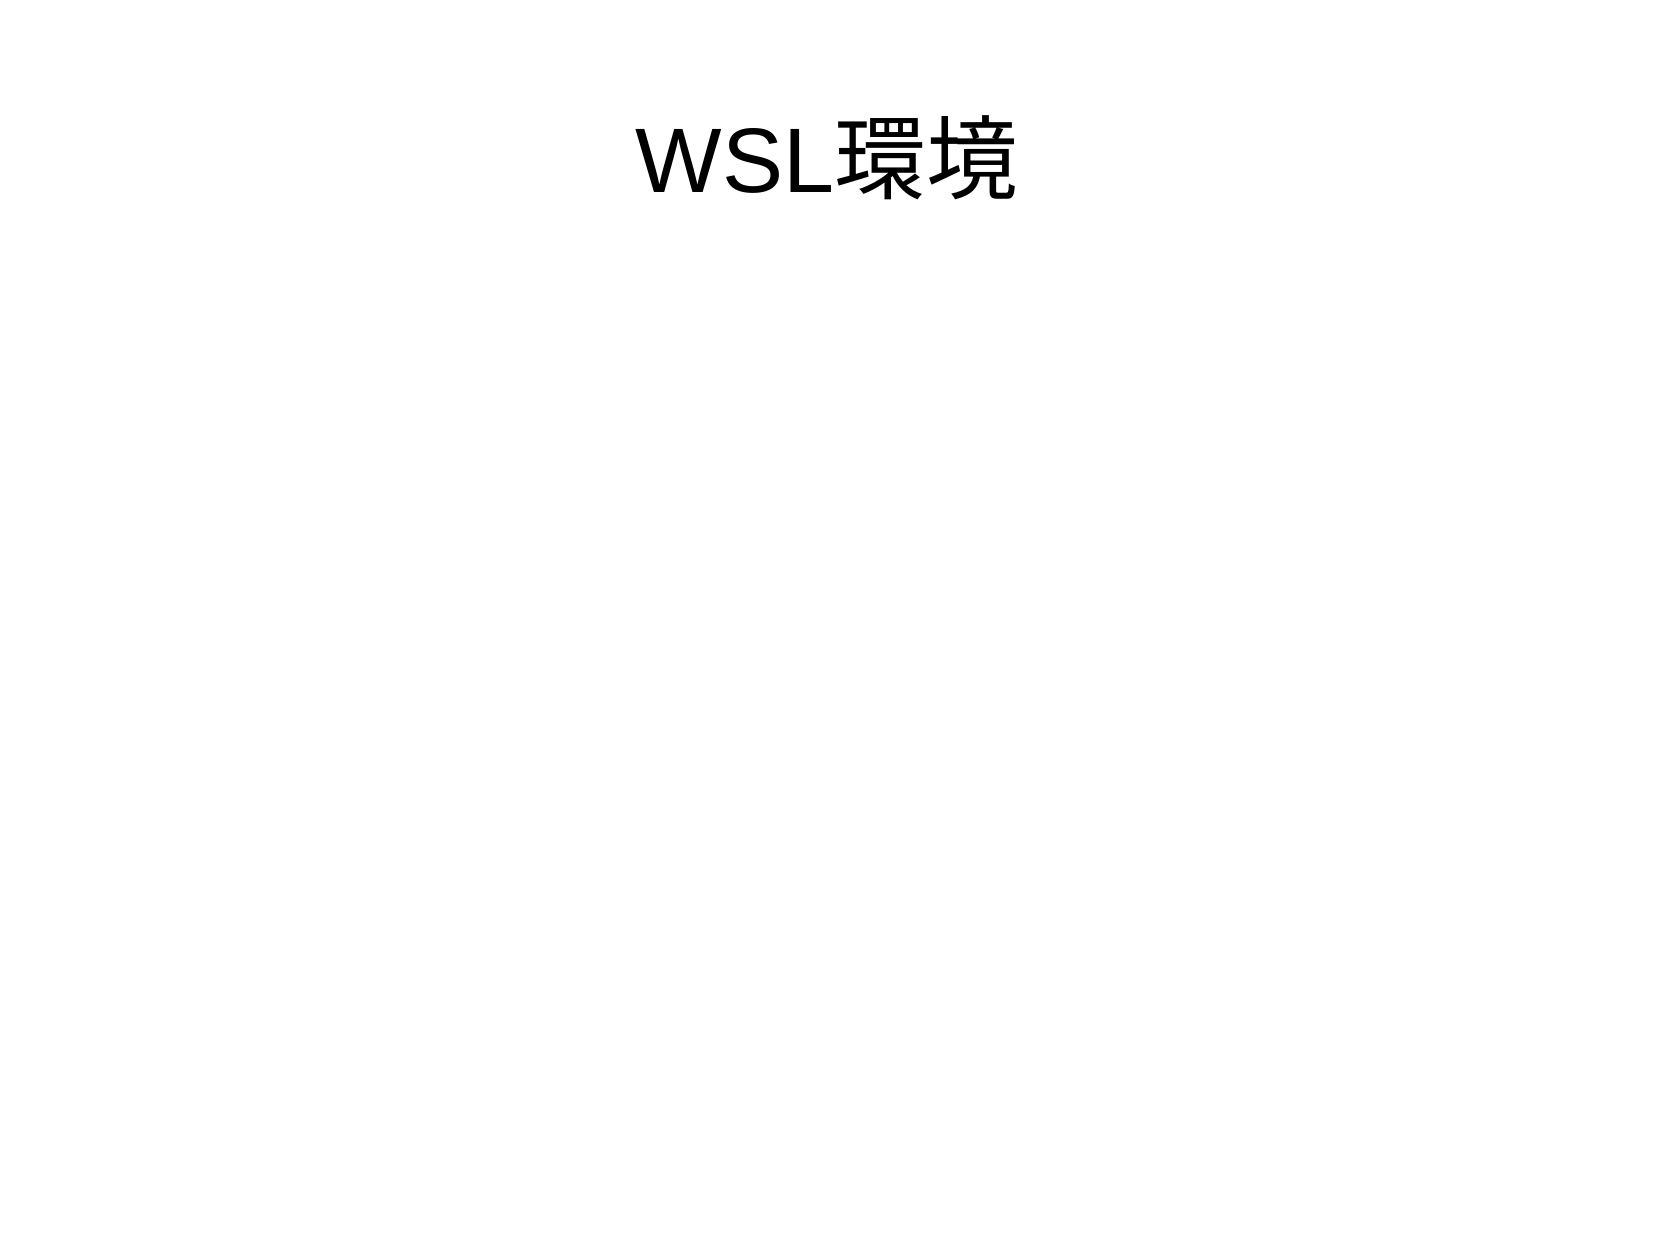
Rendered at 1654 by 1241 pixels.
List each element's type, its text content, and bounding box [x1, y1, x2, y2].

title WSL環境 [82, 49, 1571, 257]
